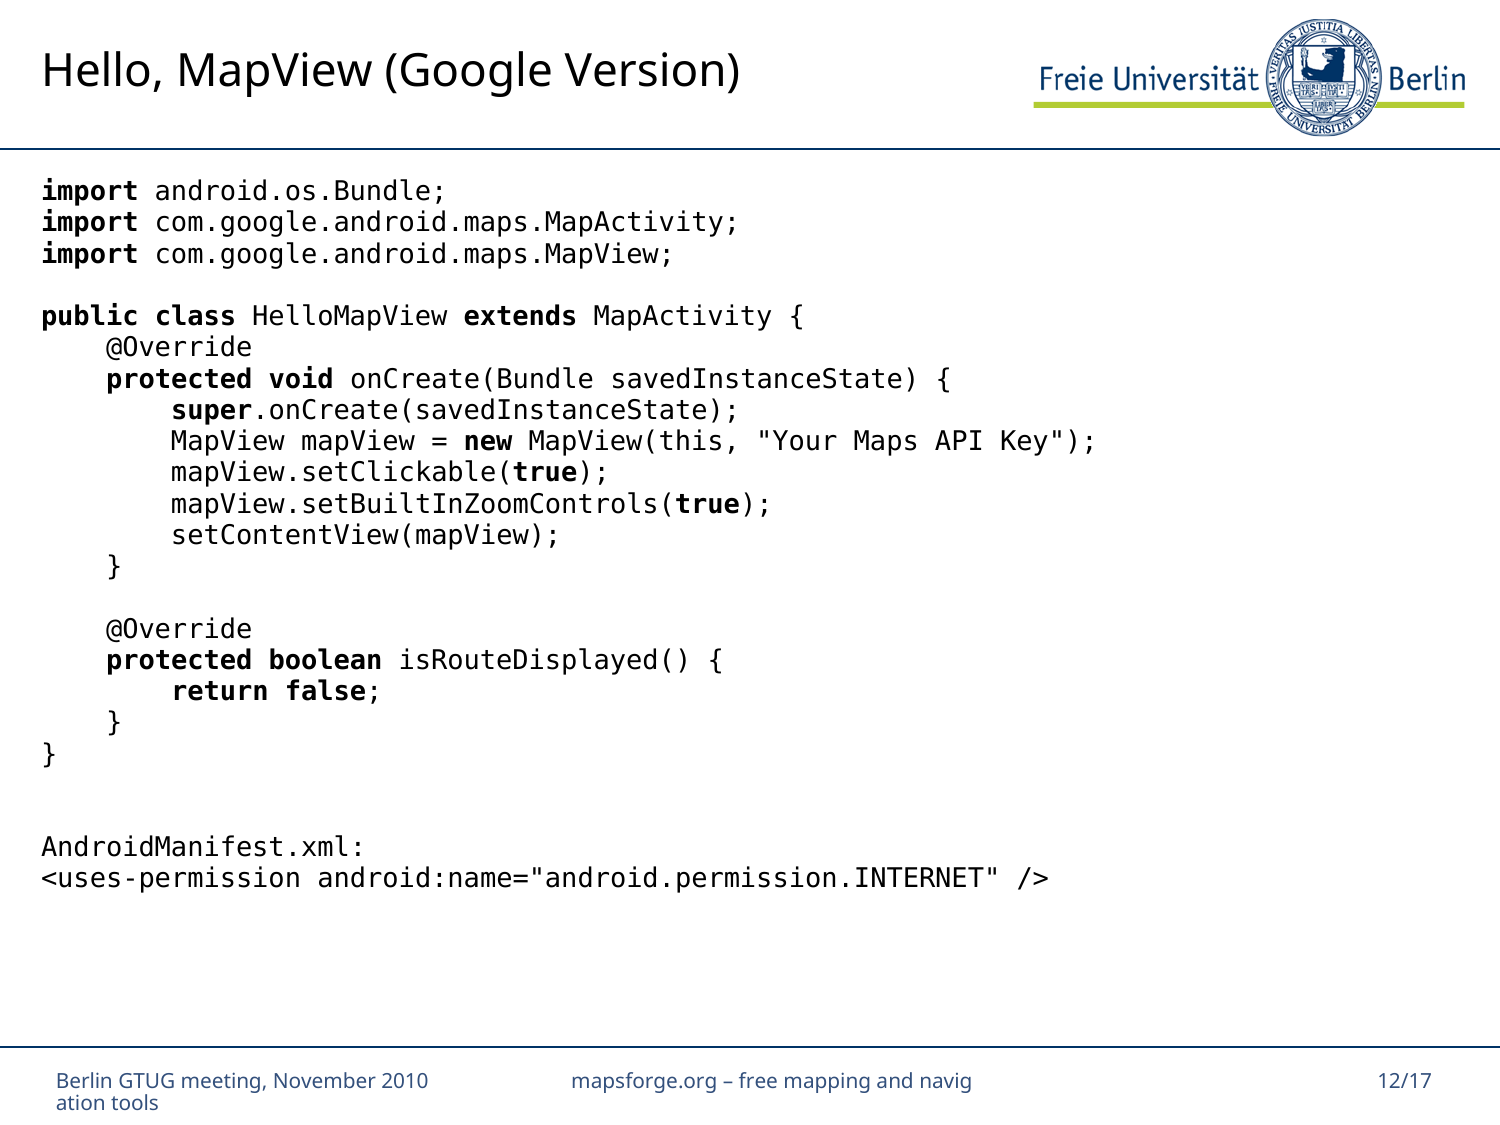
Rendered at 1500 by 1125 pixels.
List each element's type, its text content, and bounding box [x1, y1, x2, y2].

title Hello, MapView (Google Version) [41, 0, 1016, 138]
picture [1033, 19, 1470, 137]
list import android.os.Bundle; import com.google.android.maps.MapActivity; import com.google.android.maps.MapView; public class HelloMapView extends MapActivity { @Override protected void onCreate(Bundle savedInstanceState) { super.onCreate(savedInstanceState); MapView mapView = new MapView(this, "Your Maps API Key"); mapView.setClickable(true); mapView.setBuiltInZoomControls(true); setContentView(mapView); } @Override protected boolean isRouteDisplayed() { return false; } } AndroidManifest.xml: <uses-permission android:name="android.permission.INTERNET" /> [41, 175, 1447, 919]
